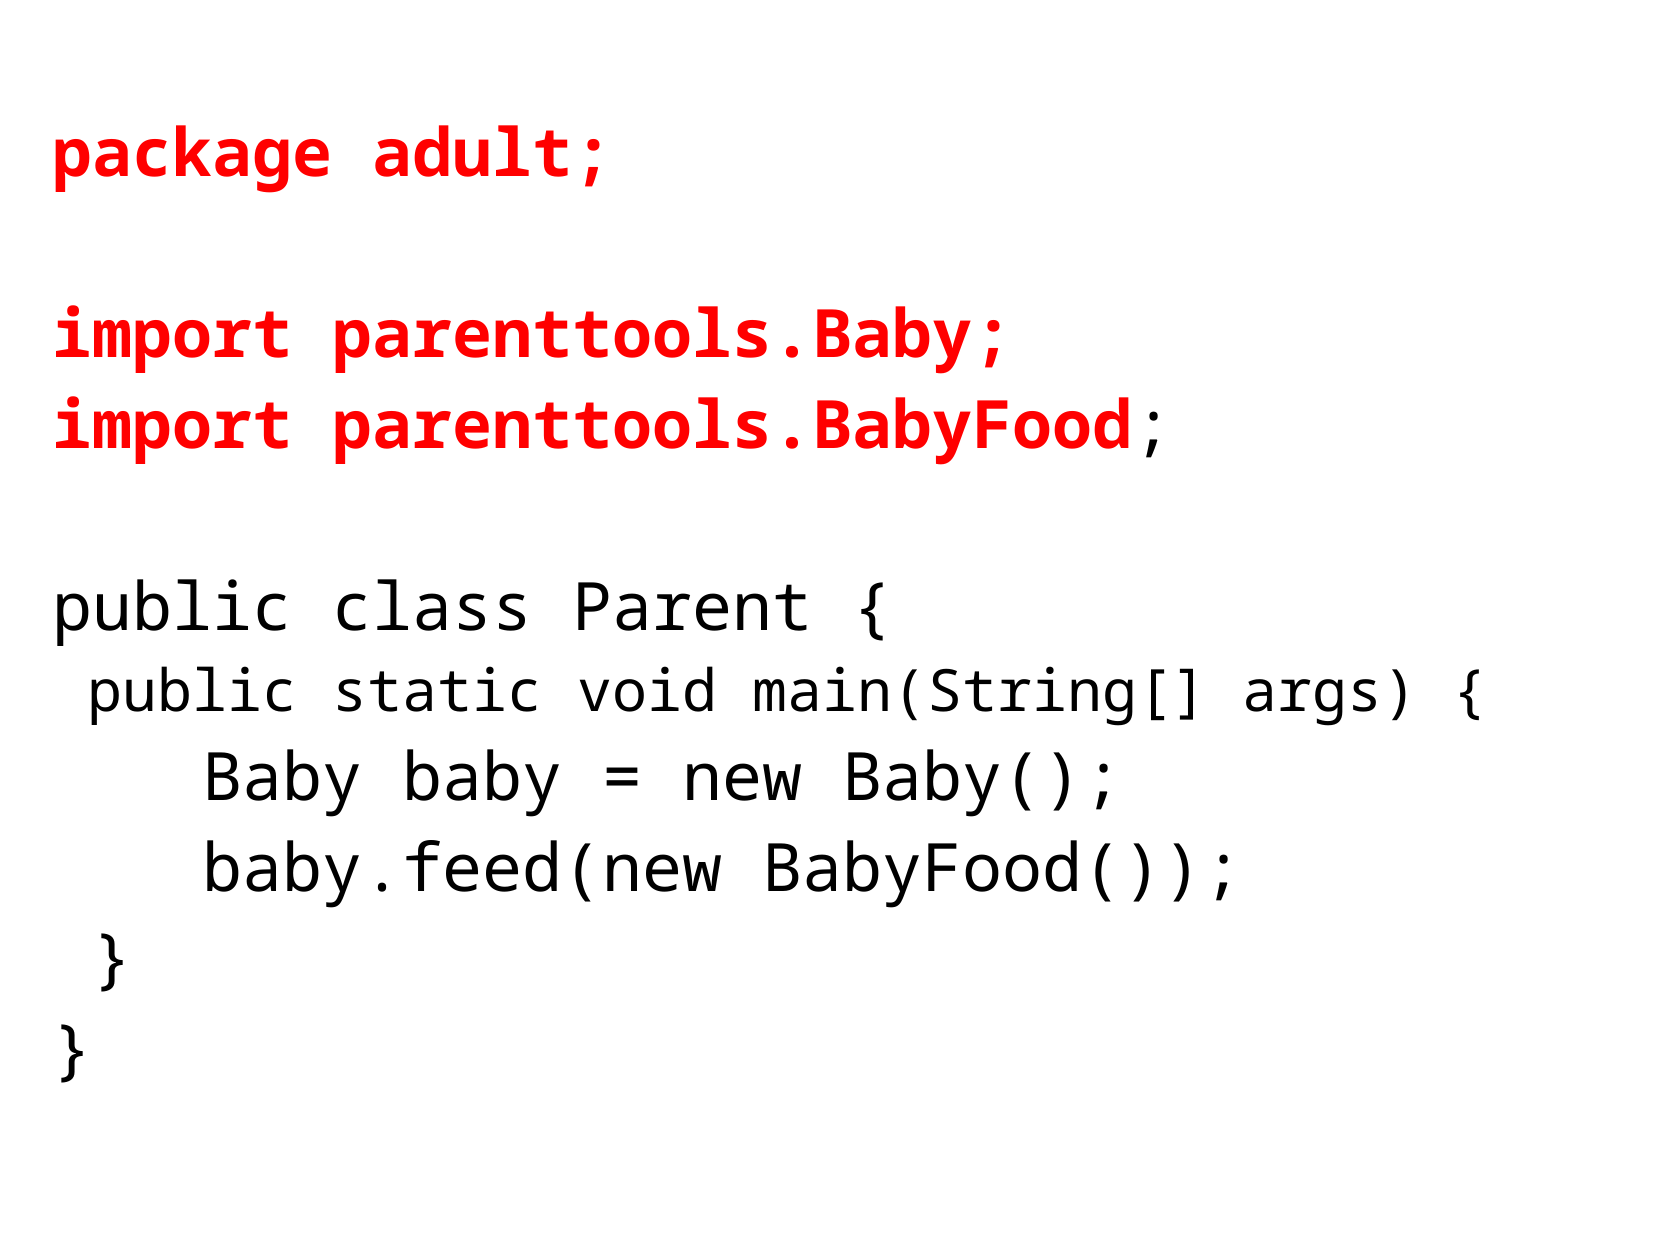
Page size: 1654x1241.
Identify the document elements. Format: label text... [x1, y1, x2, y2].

text_box package adult; import parenttools.Baby; import parenttools.BabyFood; public class Parent { public static void main(String[] args) { Baby baby = new Baby(); baby.feed(new BabyFood()); } } [37, 97, 1613, 1040]
